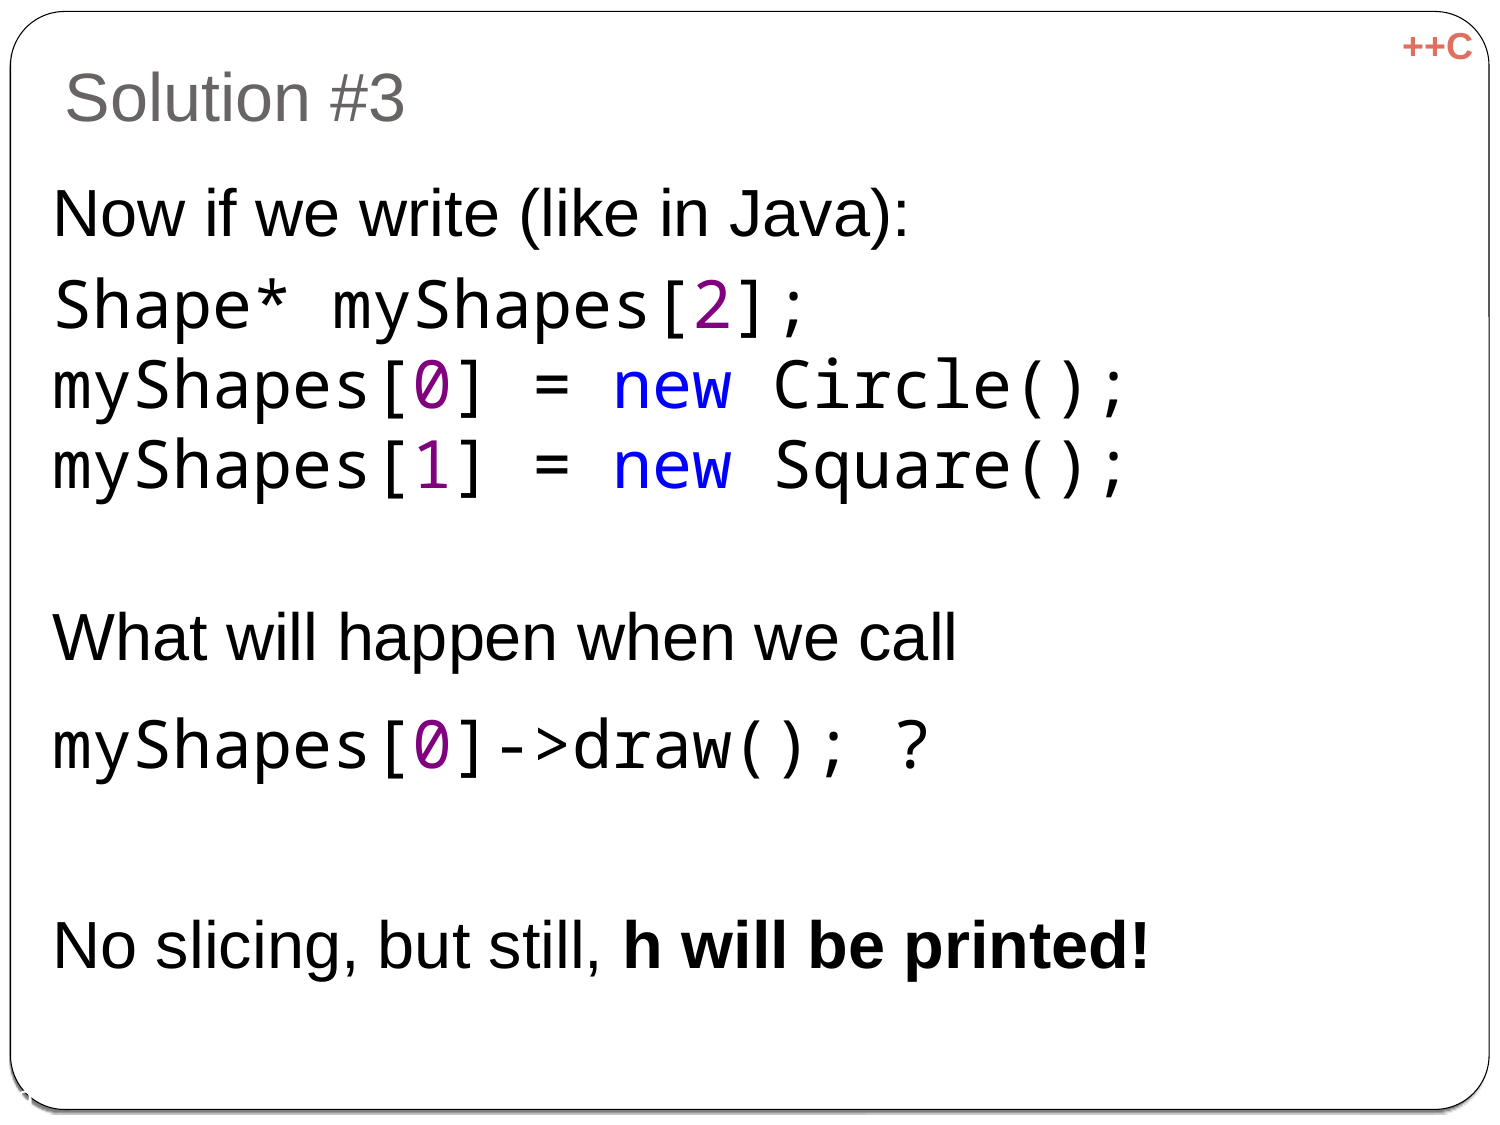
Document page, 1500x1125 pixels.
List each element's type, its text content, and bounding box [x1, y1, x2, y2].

list Now if we write (like in Java): Shape* myShapes[2]; myShapes[0] = new Circle(); myShapes[1] = new Square(); What will happen when we call myShapes[0]->draw(); ? No slicing, but still, h will be printed! [37, 162, 1463, 1088]
title Solution #3 [50, 45, 1450, 150]
slide_number <number> [0, 1074, 50, 1125]
